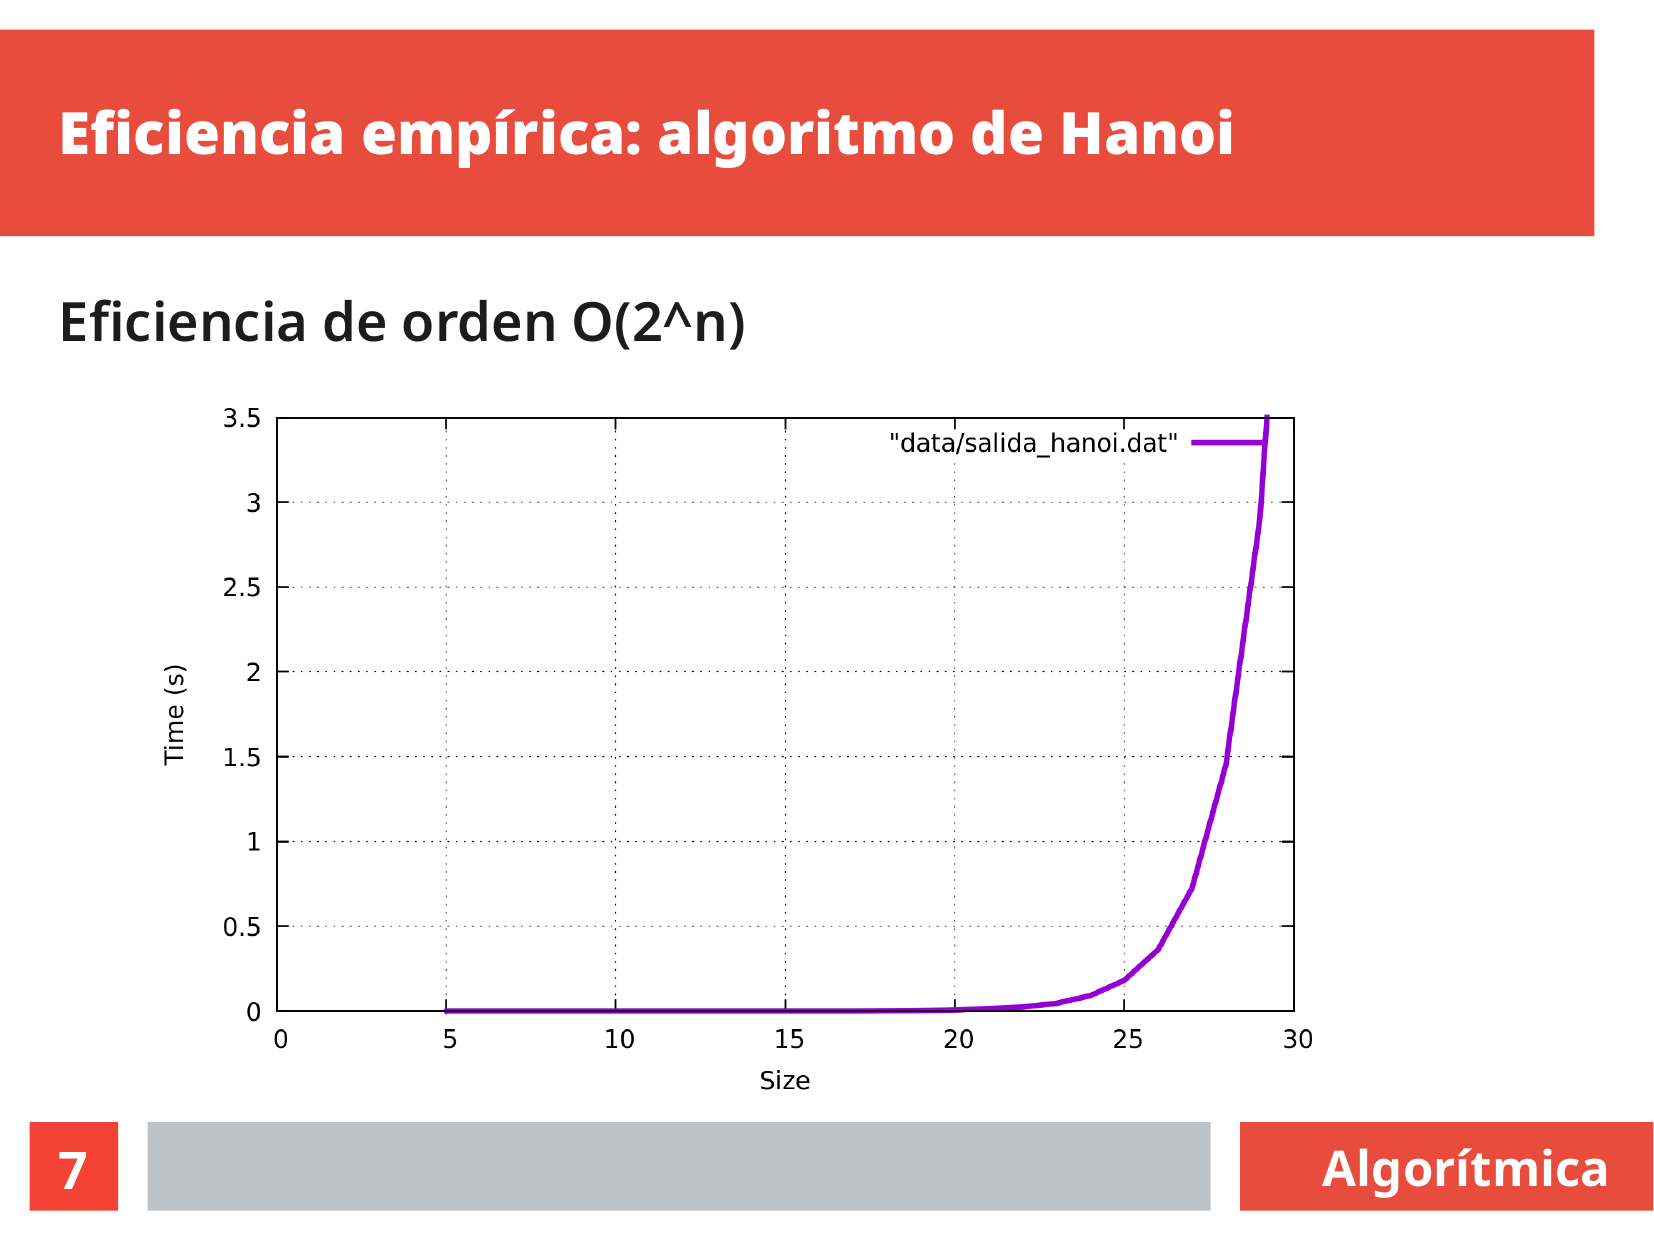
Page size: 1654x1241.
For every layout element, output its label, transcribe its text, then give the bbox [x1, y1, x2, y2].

list Eficiencia de orden O(2^n) [59, 283, 1565, 367]
title Eficiencia empírica: algoritmo de Hanoi [59, 82, 1595, 172]
picture [152, 387, 1477, 1099]
list 7 [59, 1133, 130, 1205]
list Algorítmica [1322, 1133, 1619, 1205]
